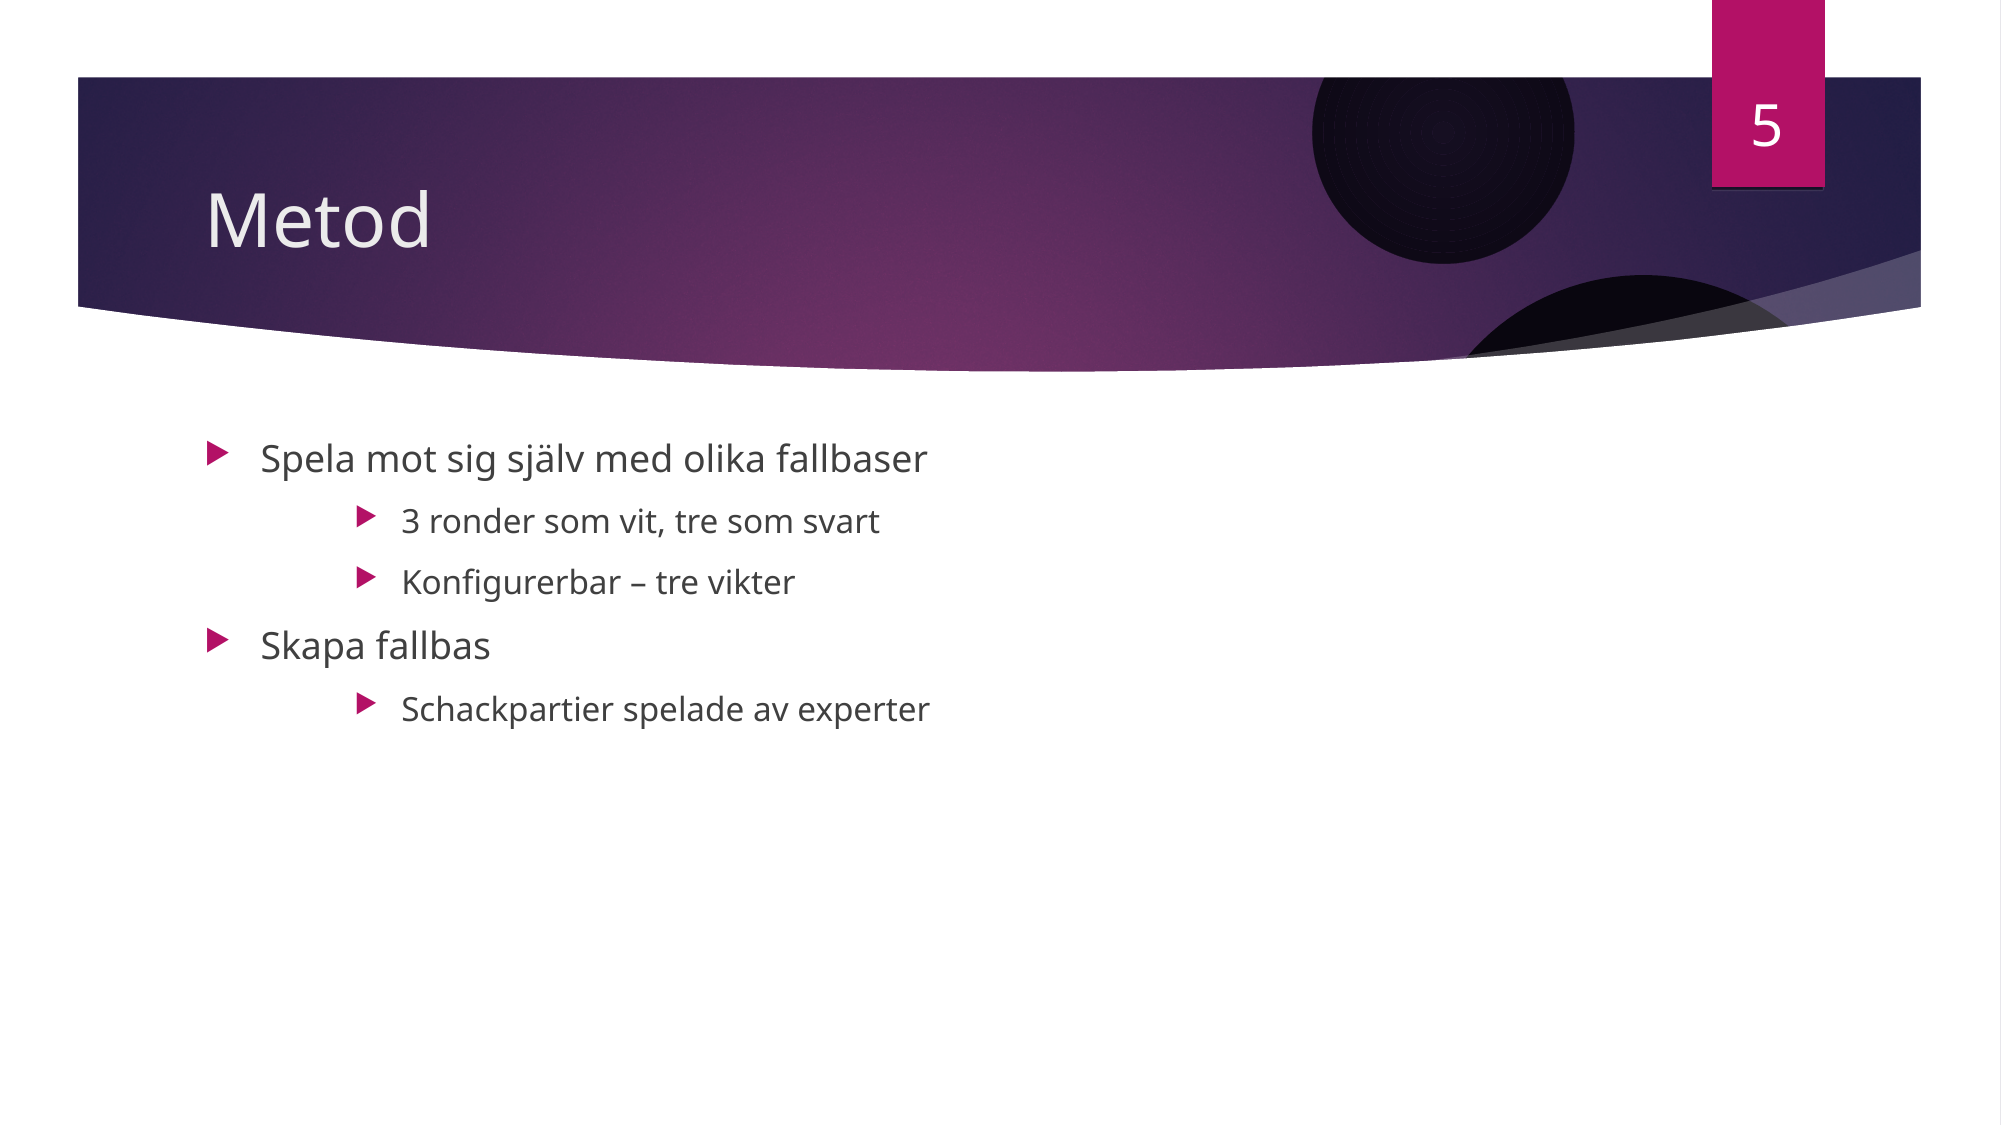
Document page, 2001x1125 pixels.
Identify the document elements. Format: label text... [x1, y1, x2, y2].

title Metod [189, 159, 1627, 276]
list Spela mot sig själv med olika fallbaser 3 ronder som vit, tre som svart Konfigurerbar – tre vikter Skapa fallbas Schackpartier spelade av experter [189, 427, 1638, 988]
text_box [1698, 48, 1836, 175]
